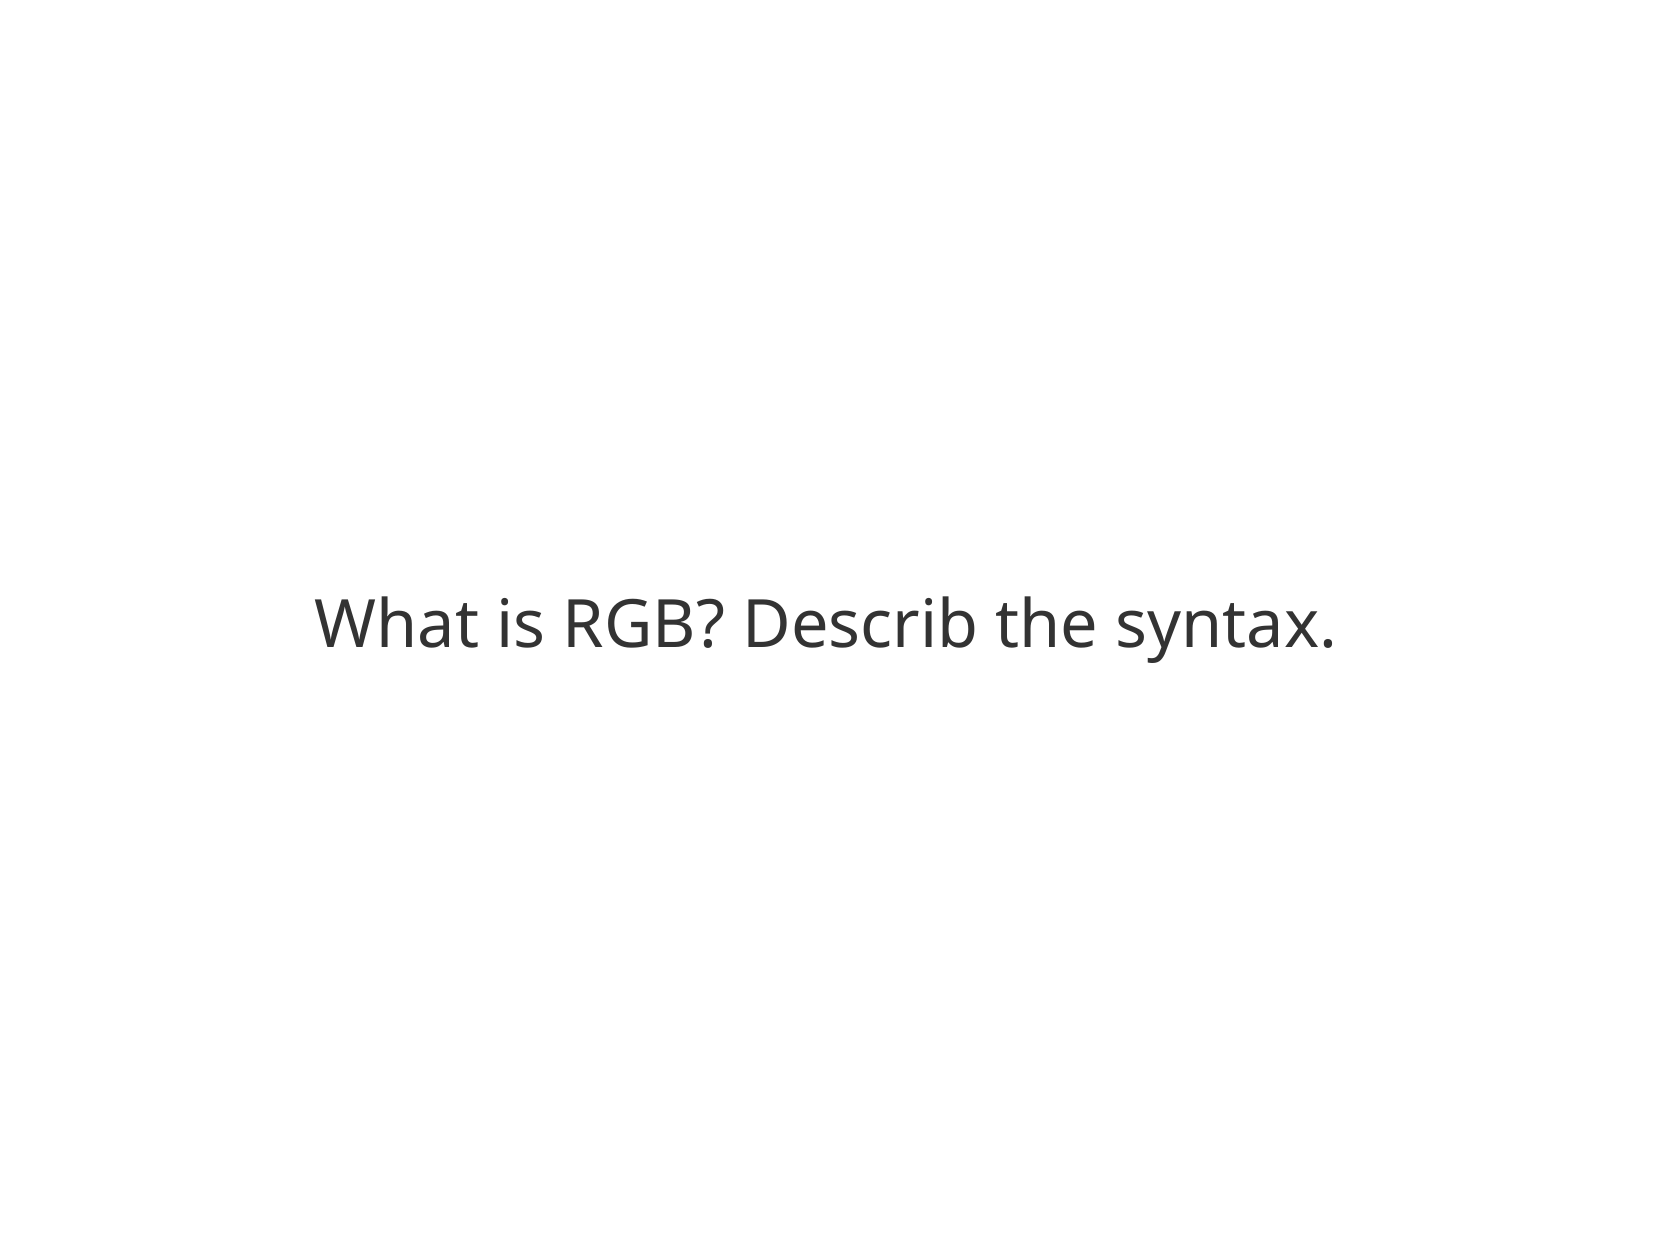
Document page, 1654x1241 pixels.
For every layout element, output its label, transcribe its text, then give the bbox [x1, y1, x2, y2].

subtitle What is RGB? Describ the syntax. [82, 49, 1571, 1193]
